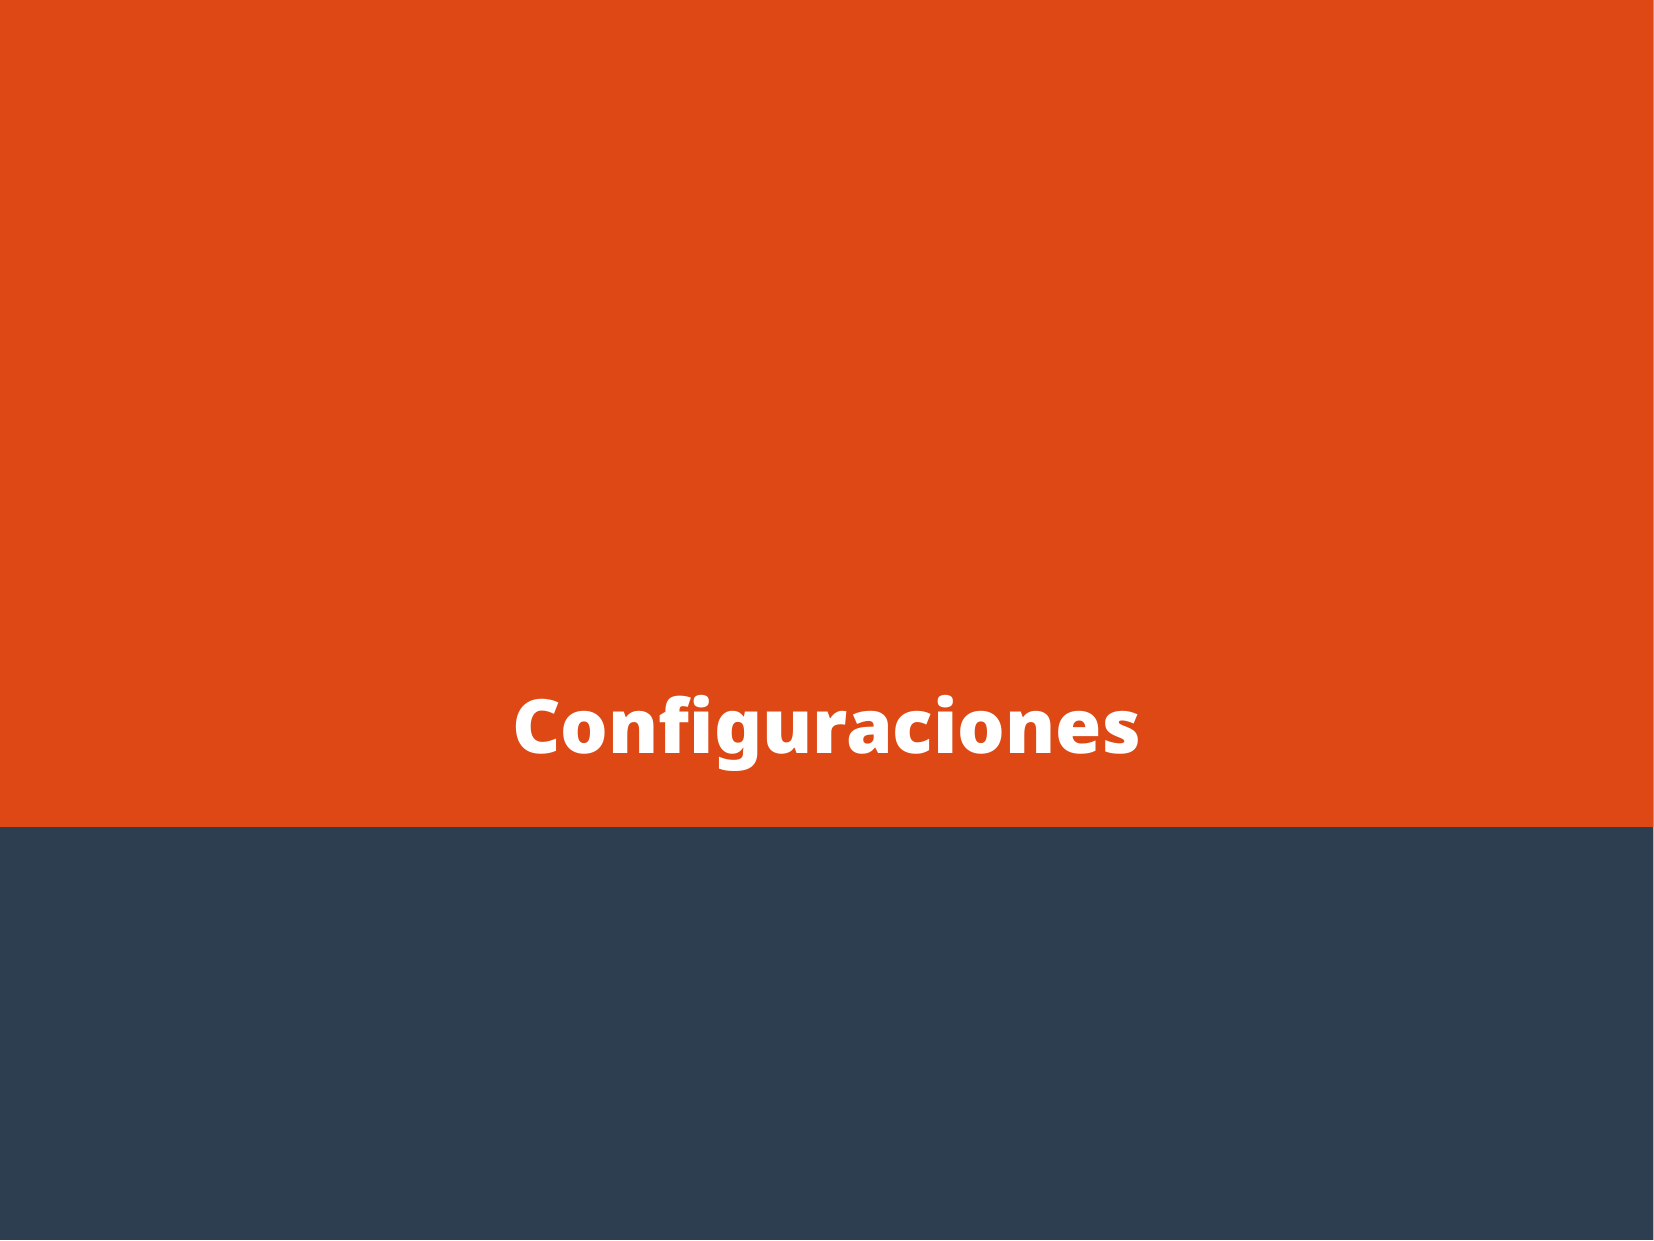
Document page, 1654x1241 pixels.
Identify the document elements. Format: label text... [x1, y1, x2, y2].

title Configuraciones [59, 620, 1595, 778]
